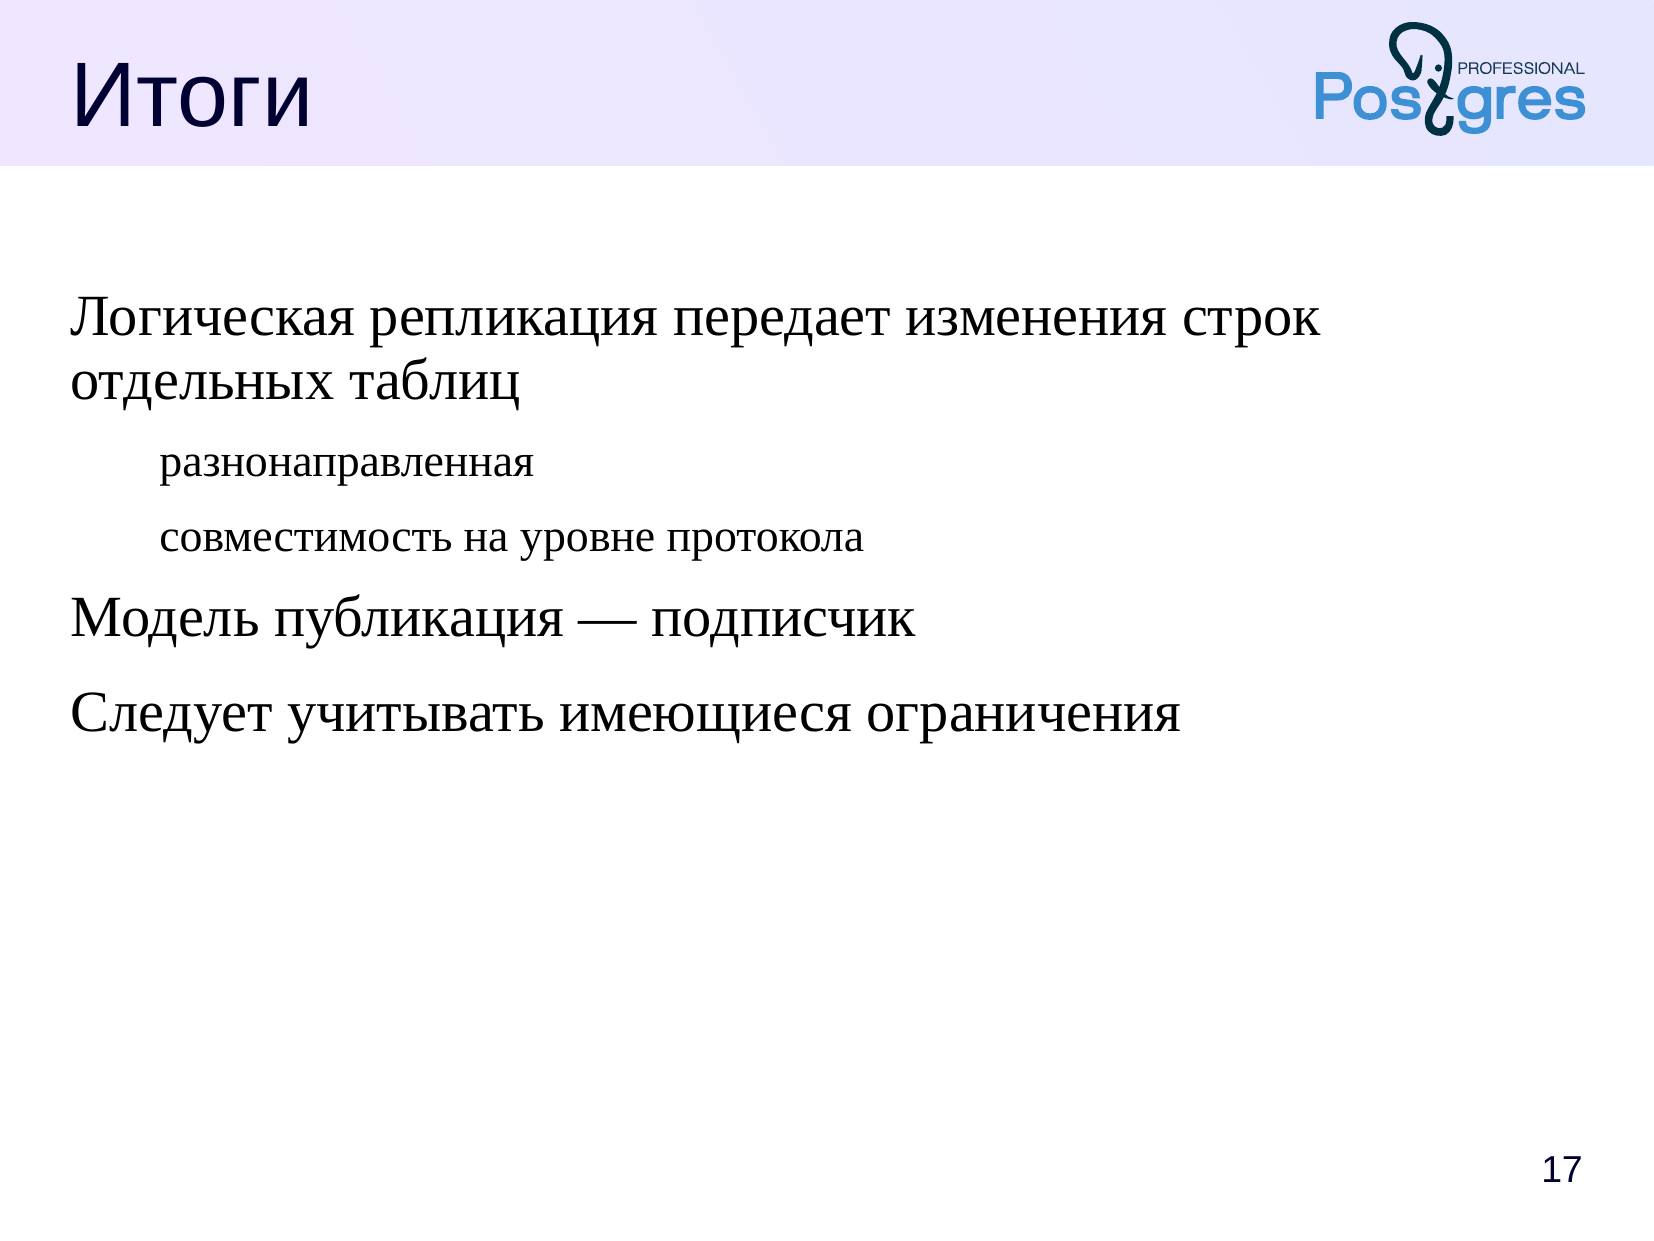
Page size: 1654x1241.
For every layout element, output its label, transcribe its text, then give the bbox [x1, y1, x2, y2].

title Итоги [70, 43, 1241, 147]
list Логическая репликация передает изменения строк отдельных таблиц разнонаправленная совместимость на уровне протокола Модель публикация — подписчик Следует учитывать имеющиеся ограничения [70, 283, 1583, 1134]
